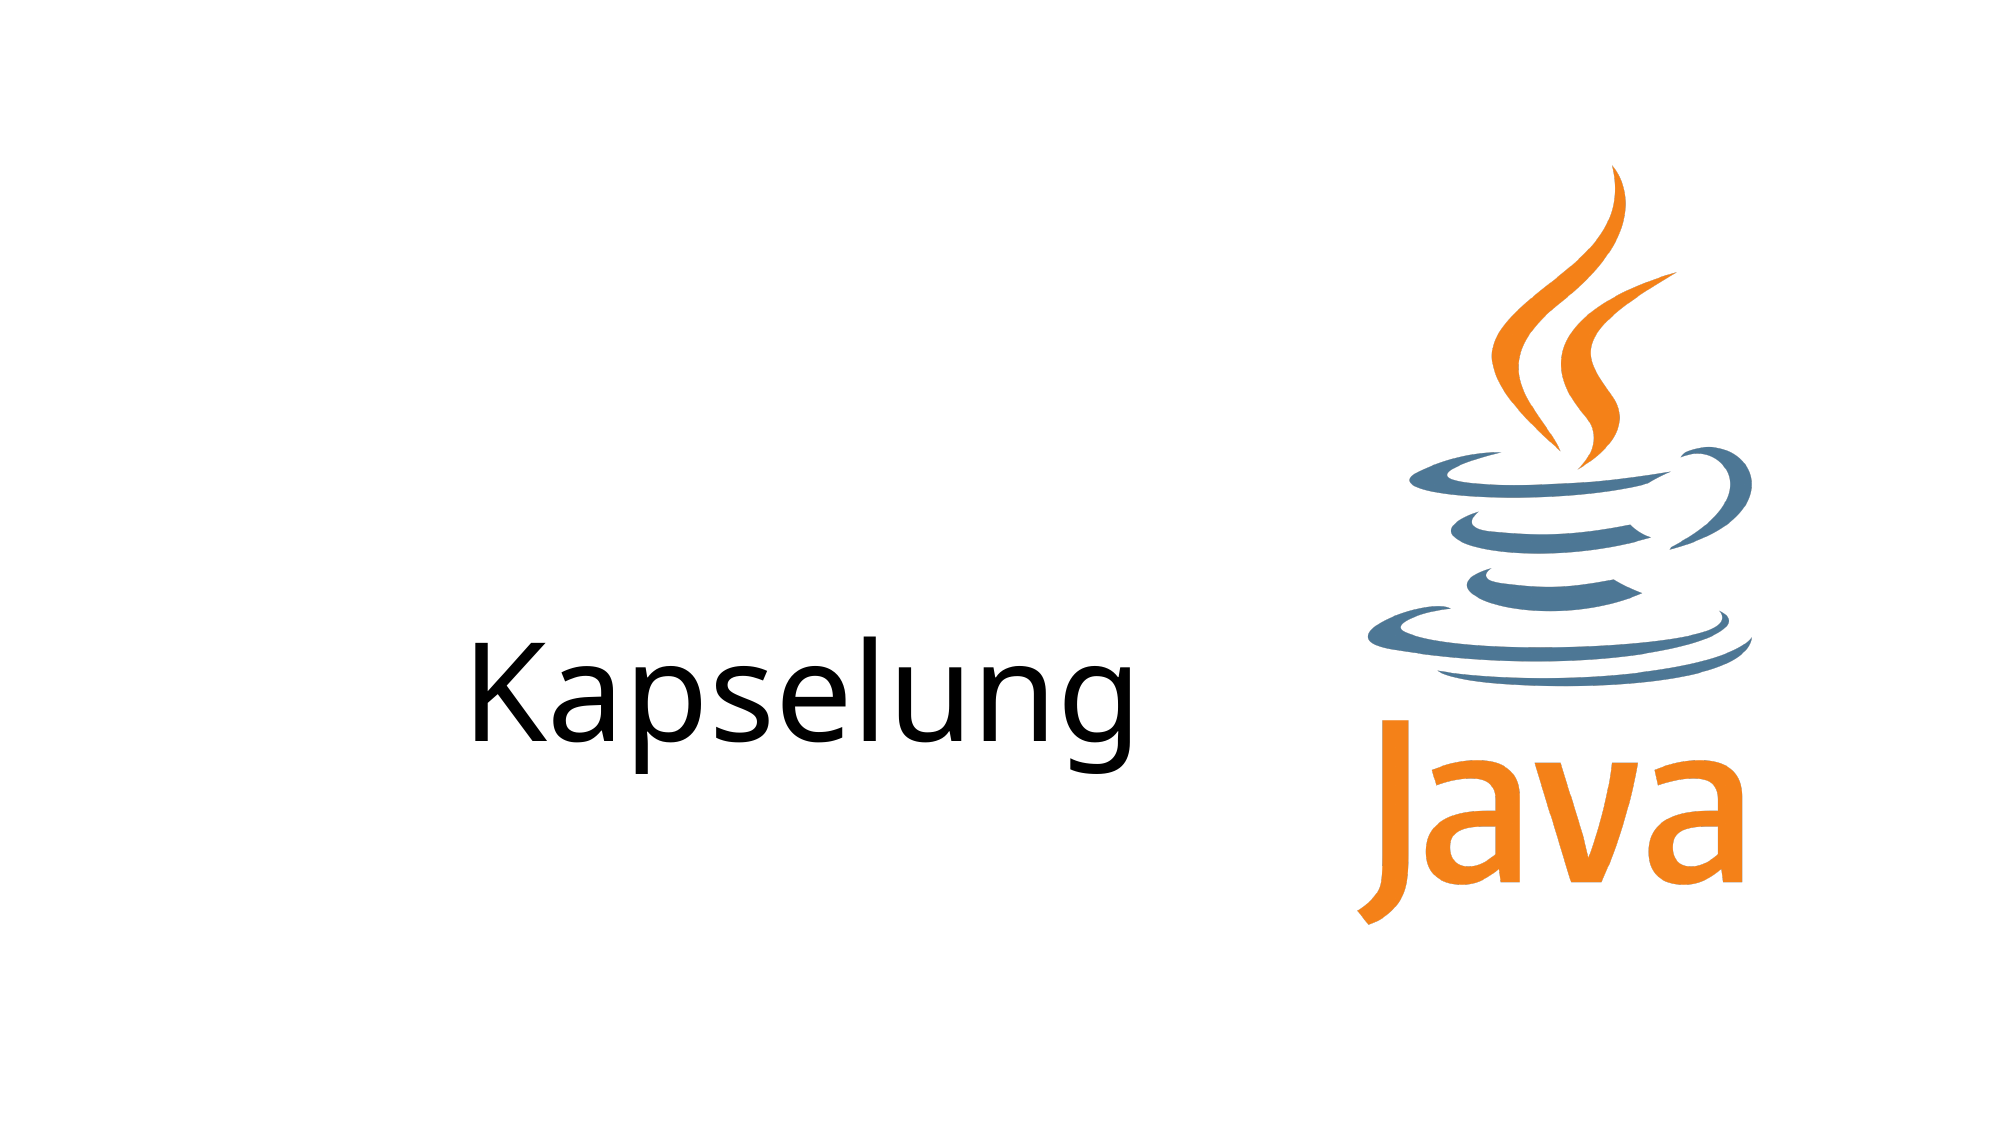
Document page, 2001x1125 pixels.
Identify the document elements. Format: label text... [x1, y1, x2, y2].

picture [1357, 165, 1764, 936]
title Kapselung [128, 254, 1158, 779]
